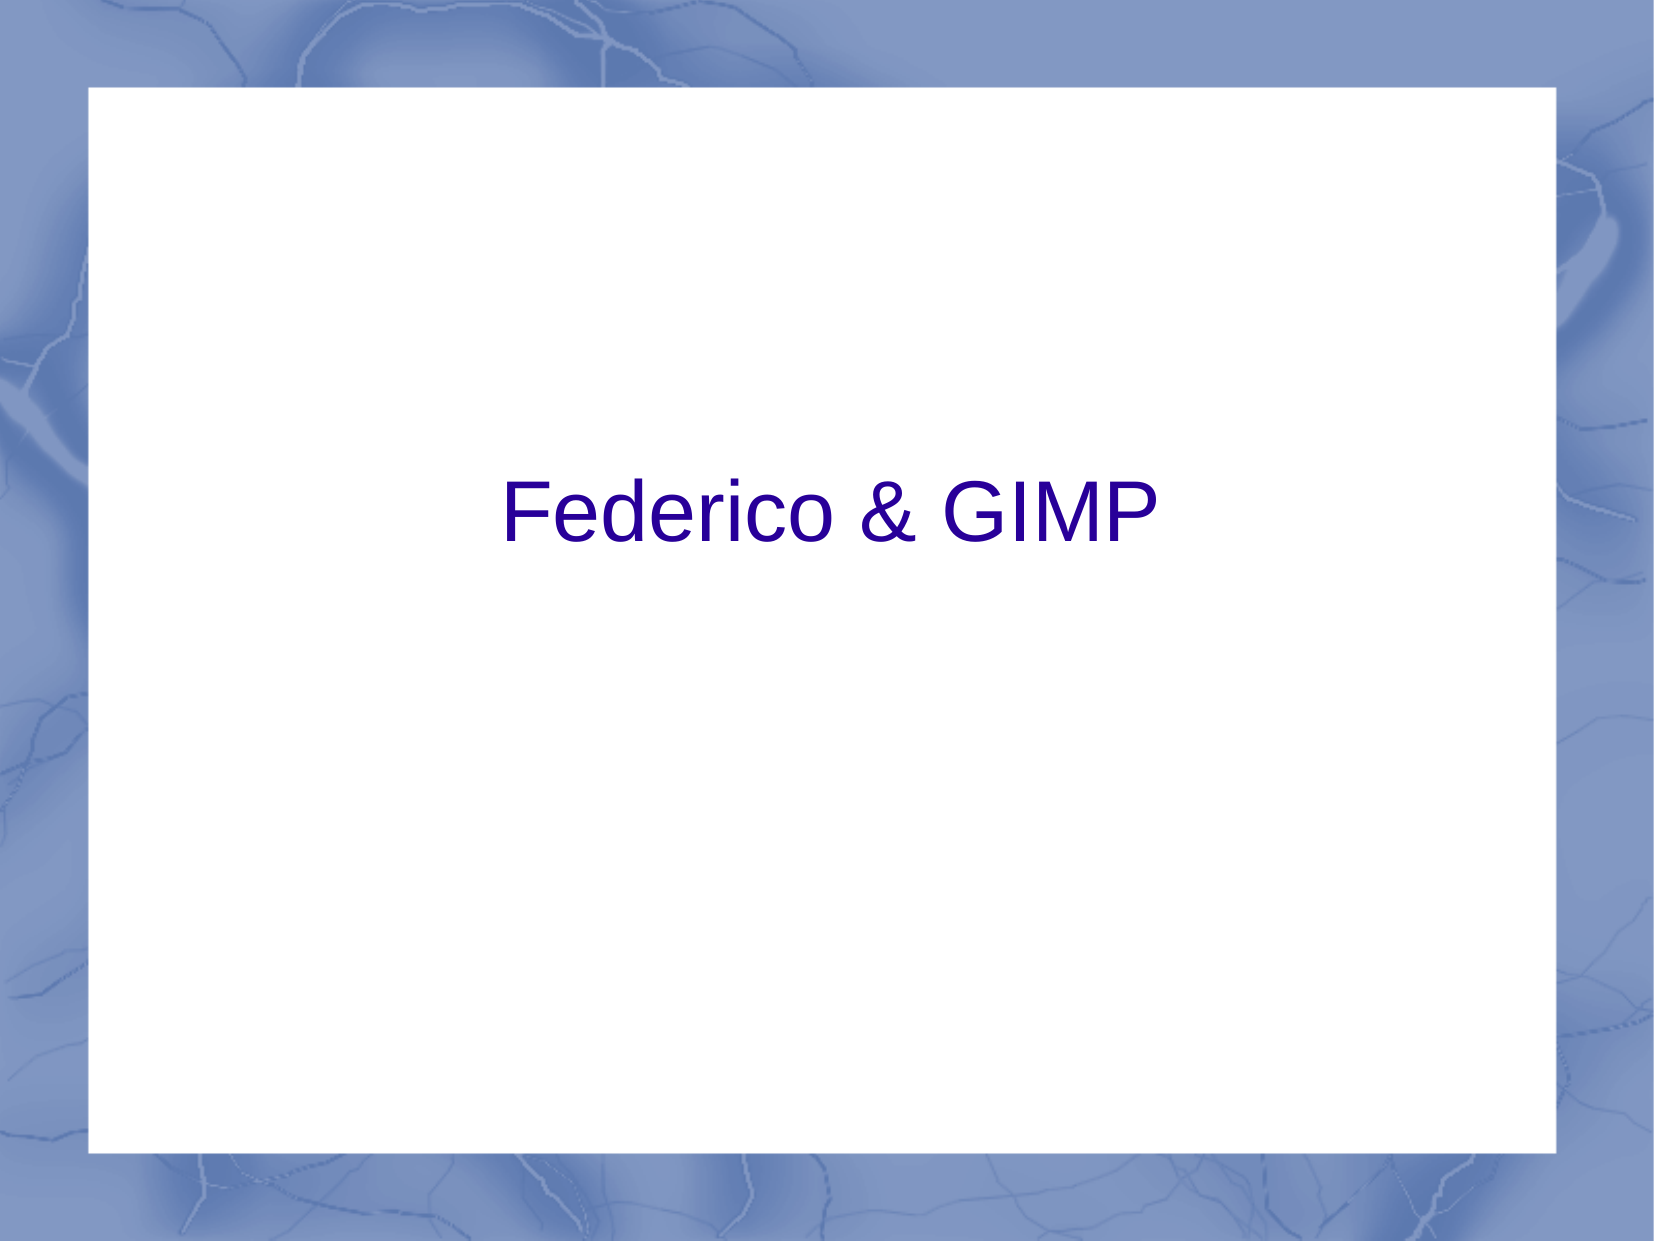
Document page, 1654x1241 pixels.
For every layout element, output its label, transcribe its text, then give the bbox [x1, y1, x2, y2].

picture [0, 0, 1654, 1241]
title Federico & GIMP [86, 407, 1576, 616]
